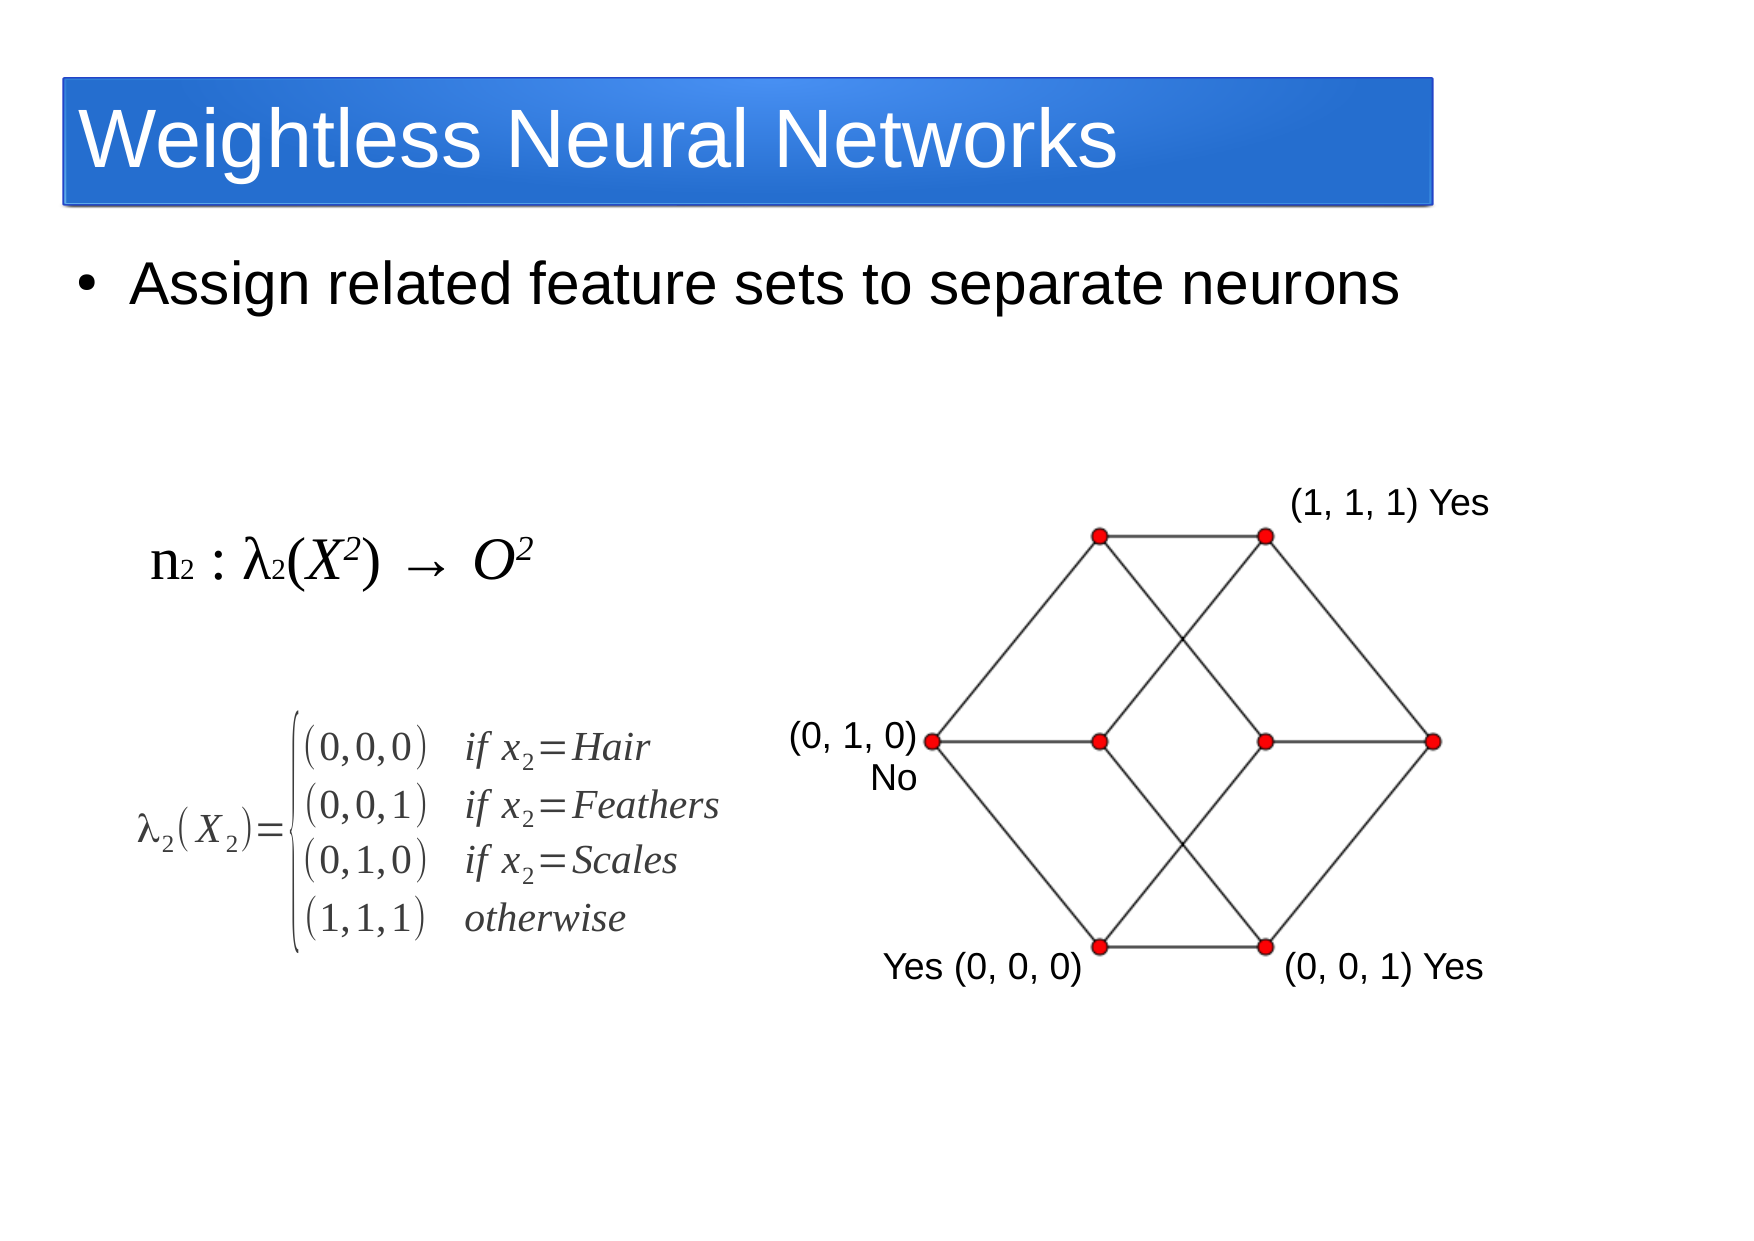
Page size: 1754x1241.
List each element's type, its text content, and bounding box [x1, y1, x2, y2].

list Assign related feature sets to separate neurons [58, 249, 1696, 354]
text_box n2 : λ2(X2) → O2 [135, 518, 614, 604]
text_box (0, 1, 0) No [708, 707, 933, 815]
text_box Yes (0, 0, 0) [743, 937, 1098, 995]
chart [129, 708, 730, 955]
text_box (1, 1, 1) Yes [1275, 474, 1665, 531]
text_box (0, 0, 1) Yes [1269, 937, 1618, 995]
picture [917, 521, 1449, 963]
title Weightless Neural Networks [78, 80, 1429, 198]
picture [58, 77, 1439, 209]
